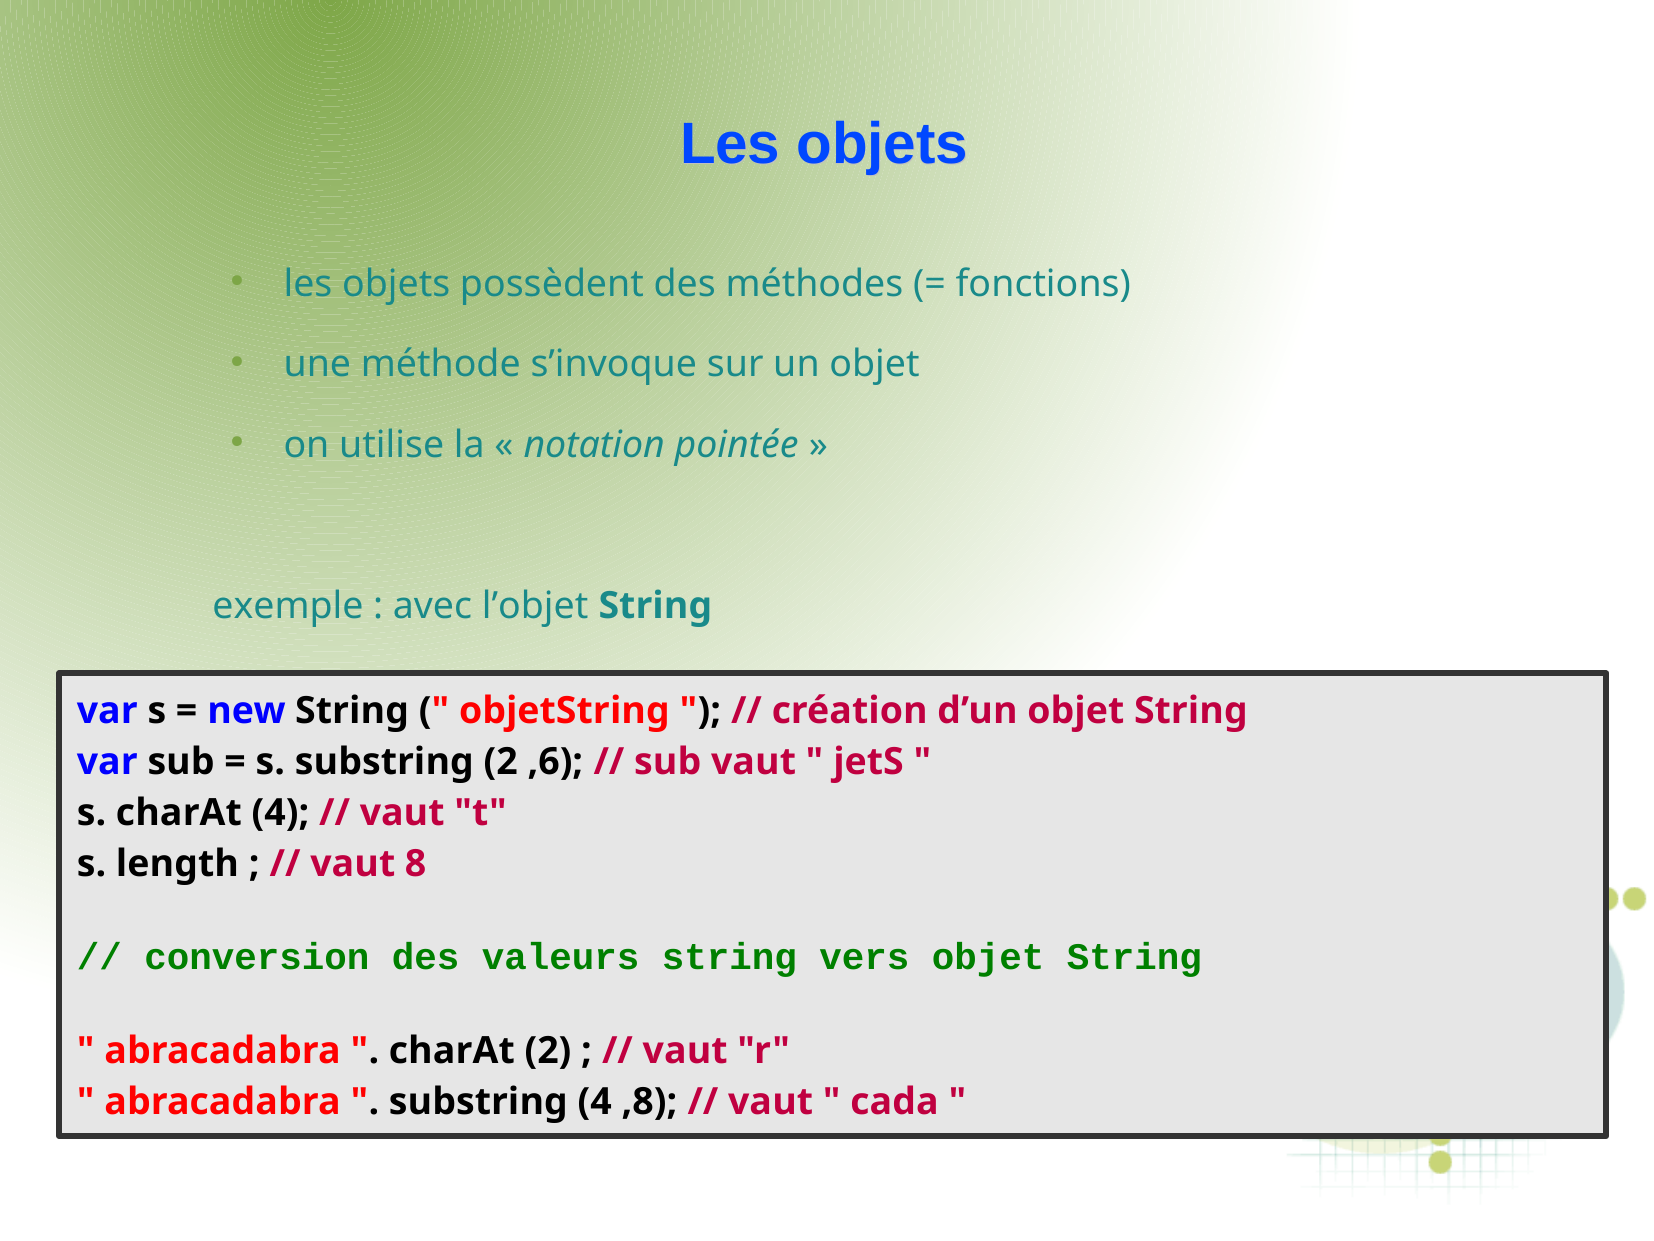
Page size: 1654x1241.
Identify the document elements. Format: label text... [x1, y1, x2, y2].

list les objets possèdent des méthodes (= fonctions) une méthode s’invoque sur un objet on utilise la « notation pointée » exemple : avec l’objet String [212, 256, 1625, 638]
picture [1224, 792, 1654, 1211]
text_box var s = new String (" objetString "); // création d’un objet String var sub = s. substring (2 ,6); // sub vaut " jetS " s. charAt (4); // vaut "t" s. length ; // vaut 8 // conversion des valeurs string vers objet String " abracadabra ". charAt (2) ; // vaut "r" " abracadabra ". substring (4 ,8); // vaut " cada " [59, 673, 1607, 1087]
title Les objets [118, 82, 1531, 205]
